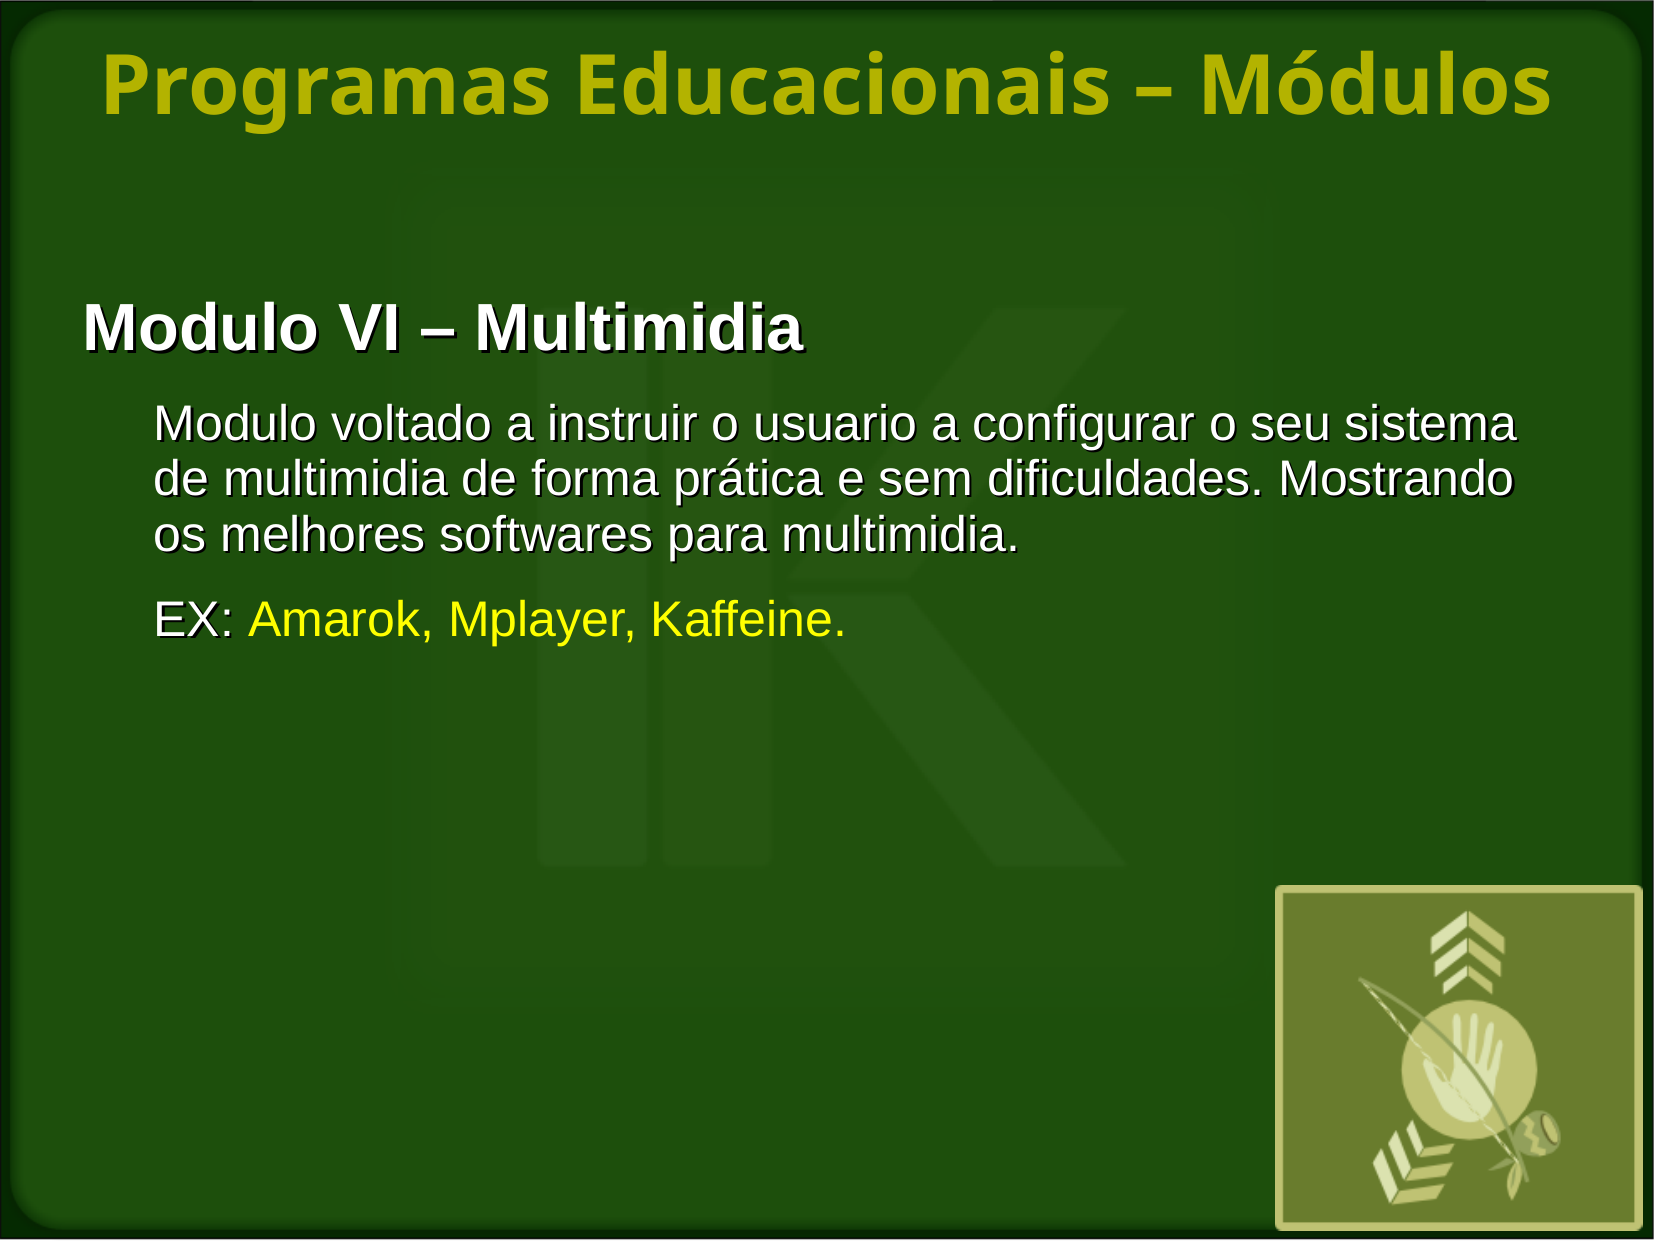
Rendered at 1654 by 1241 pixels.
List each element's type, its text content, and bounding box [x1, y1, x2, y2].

picture [0, 0, 1654, 1241]
list Modulo VI – Multimidia Modulo voltado a instruir o usuario a configurar o seu sistema de multimidia de forma prática e sem dificuldades. Mostrando os melhores softwares para multimidia. EX: Amarok, Mplayer, Kaffeine. [82, 290, 1571, 1093]
title Programas Educacionais – Módulos [38, 16, 1615, 148]
